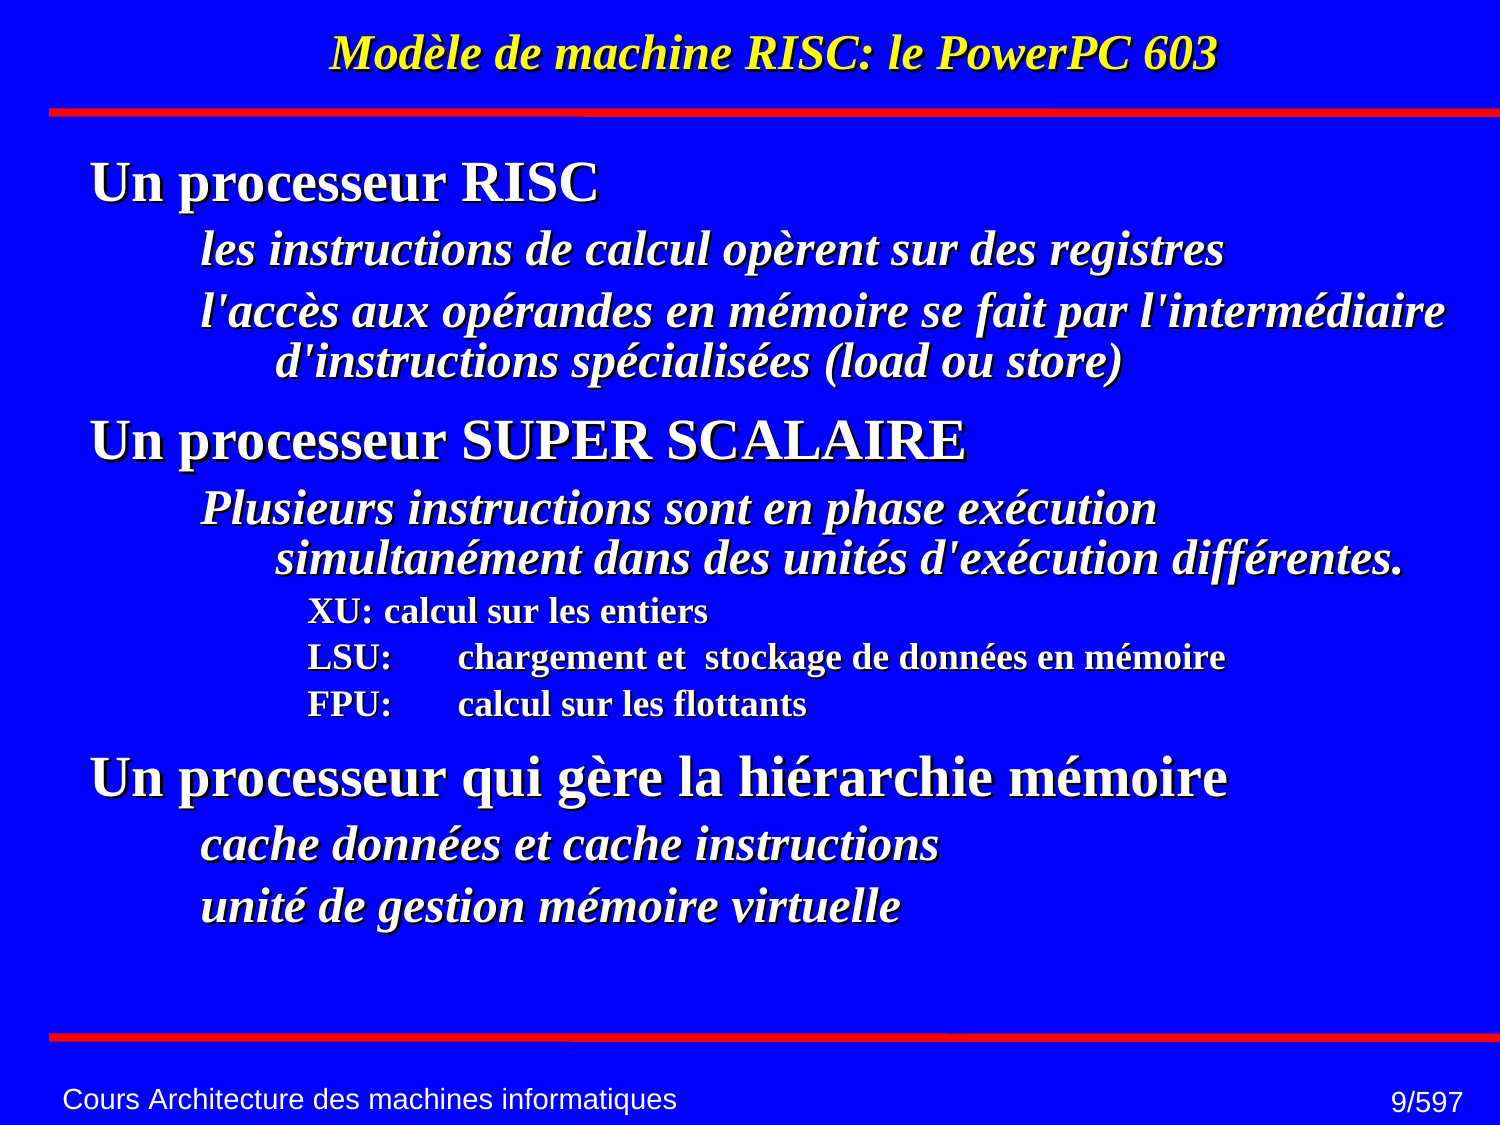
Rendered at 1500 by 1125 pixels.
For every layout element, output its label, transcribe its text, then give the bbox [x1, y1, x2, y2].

title Modèle de machine RISC: le PowerPC 603 [141, 15, 1406, 88]
list Un processeur RISC les instructions de calcul opèrent sur des registres l'accès aux opérandes en mémoire se fait par l'intermédiaire d'instructions spécialisées (load ou store) Un processeur SUPER SCALAIRE Plusieurs instructions sont en phase exécution simultanément dans des unités d'exécution différentes. XU: calcul sur les entiers LSU: chargement et stockage de données en mémoire FPU: calcul sur les flottants Un processeur qui gère la hiérarchie mémoire cache données et cache instructions unité de gestion mémoire virtuelle [74, 141, 1463, 1109]
